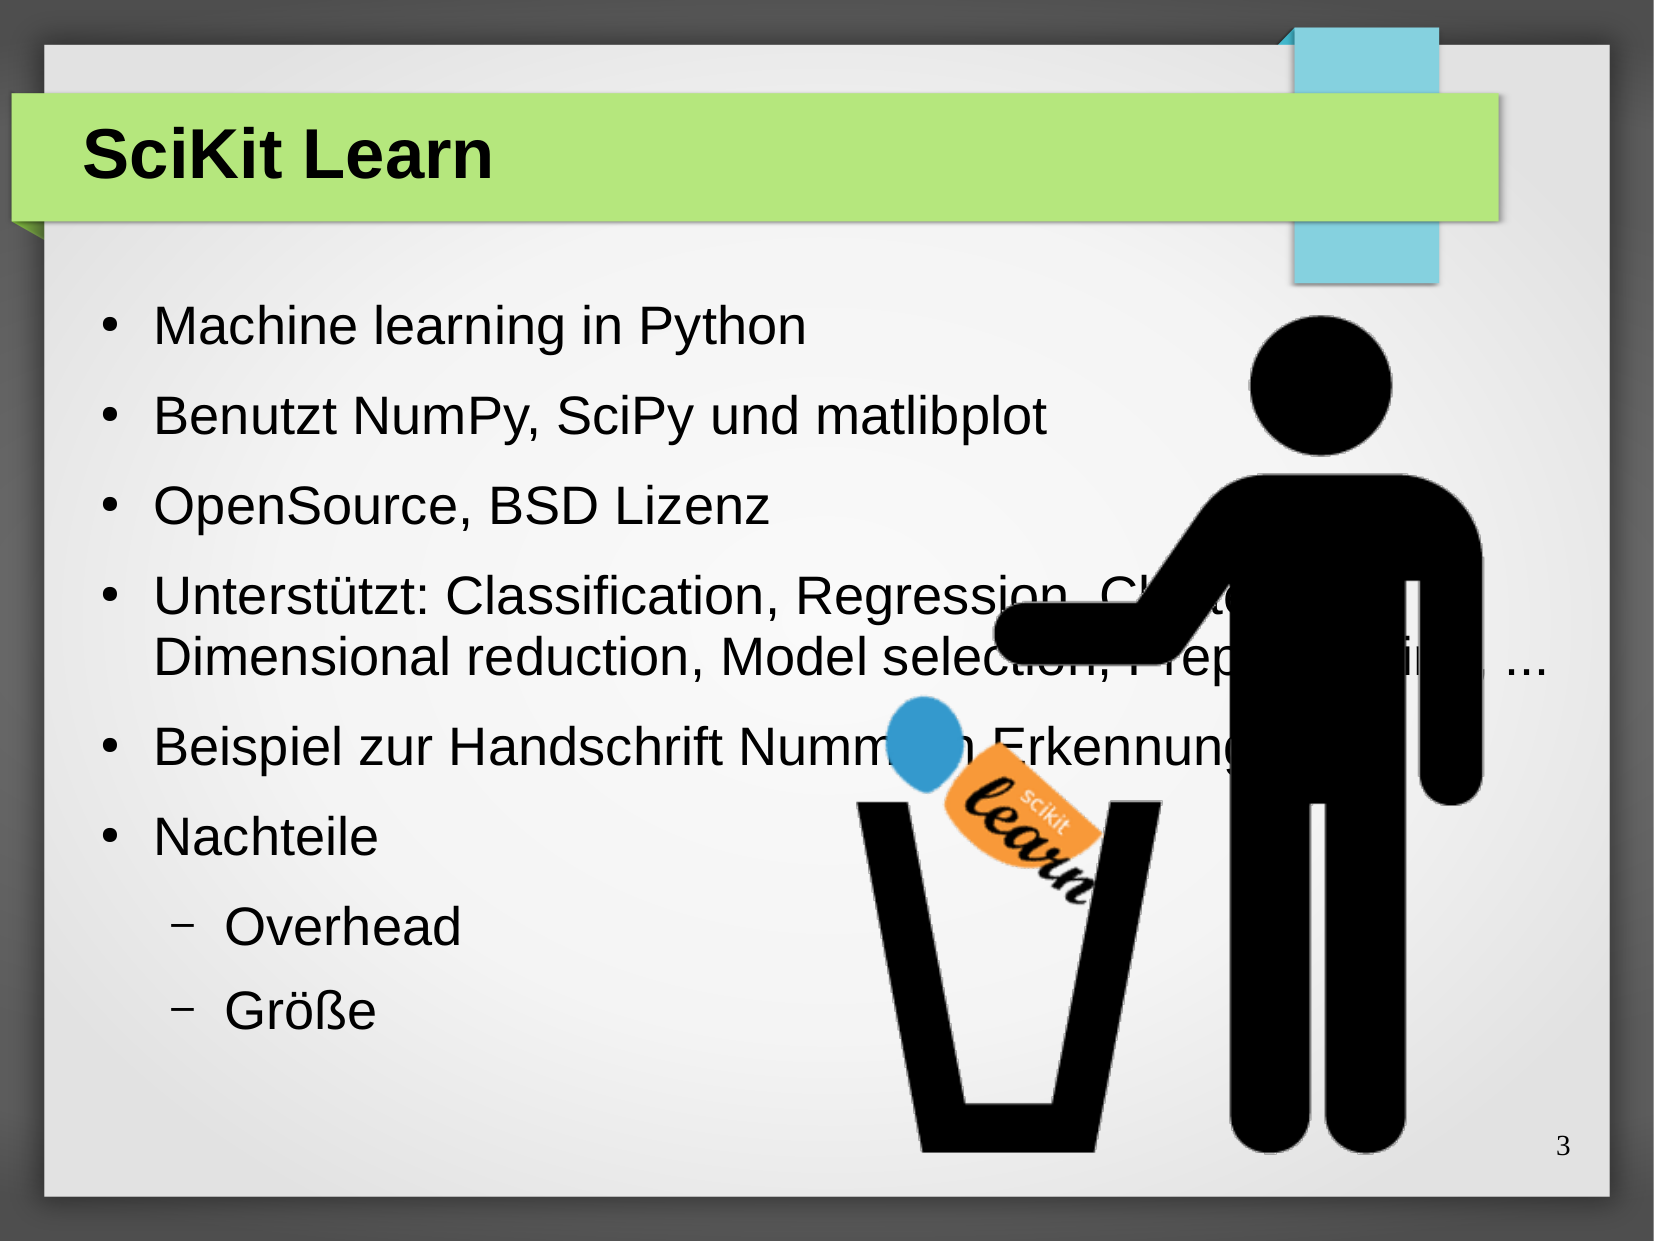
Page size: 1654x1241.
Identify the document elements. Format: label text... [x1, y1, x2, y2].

list Machine learning in Python Benutzt NumPy, SciPy und matlibplot OpenSource, BSD Lizenz Unterstützt: Classification, Regression, Clustering, Dimensional reduction, Model selection, Preprocessing, ... Beispiel zur Handschrift Nummern Erkennung Nachteile Overhead Größe [82, 295, 1571, 1156]
picture [0, 0, 1654, 1241]
title SciKit Learn [82, 94, 1264, 213]
